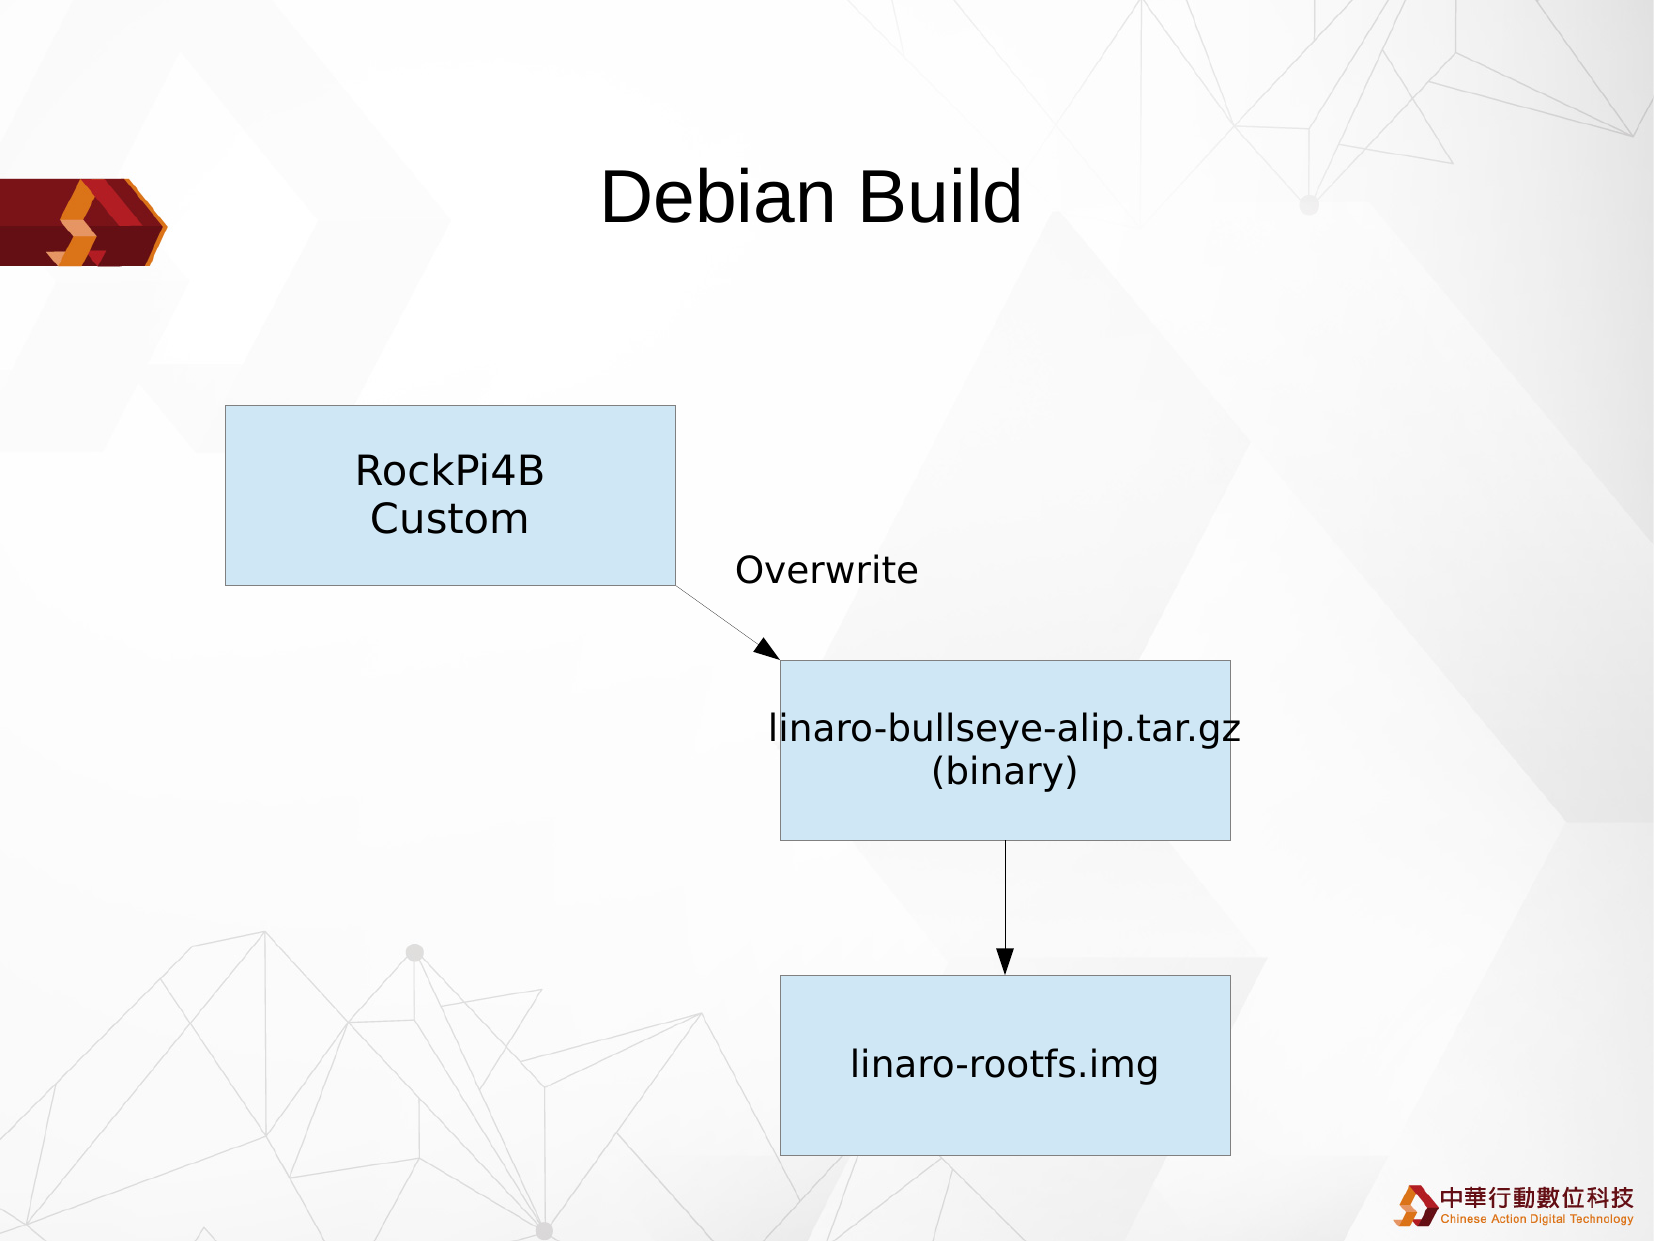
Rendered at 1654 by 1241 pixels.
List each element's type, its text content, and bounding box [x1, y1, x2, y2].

text_box linaro-rootfs.img [780, 975, 1231, 1156]
title Debian Build [118, 112, 1506, 281]
text_box linaro-bullseye-alip.tar.gz (binary) [780, 660, 1231, 841]
picture [0, 0, 1654, 1241]
text_box Overwrite [720, 541, 1051, 601]
text_box RockPi4B Custom [225, 405, 676, 586]
